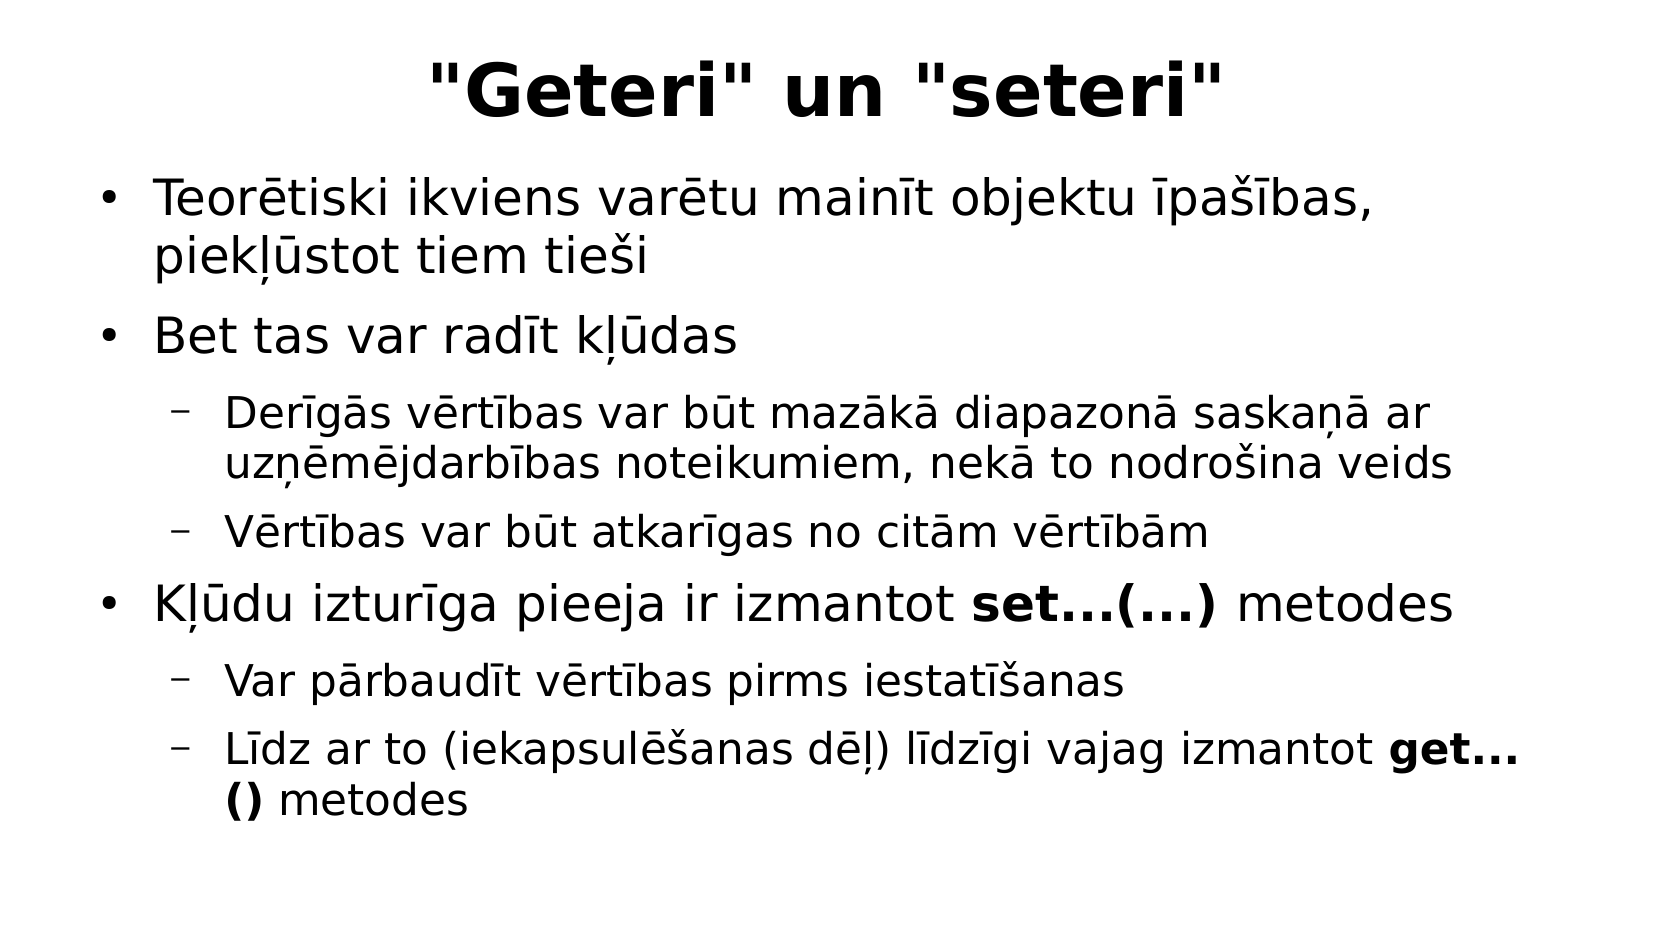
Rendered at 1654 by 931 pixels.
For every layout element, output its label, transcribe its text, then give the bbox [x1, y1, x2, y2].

title "Geteri" un "seteri" [82, 37, 1571, 147]
list Teorētiski ikviens varētu mainīt objektu īpašības, piekļūstot tiem tieši Bet tas var radīt kļūdas Derīgās vērtības var būt mazākā diapazonā saskaņā ar uzņēmējdarbības noteikumiem, nekā to nodrošina veids Vērtības var būt atkarīgas no citām vērtībām Kļūdu izturīga pieeja ir izmantot set...(...) metodes Var pārbaudīt vērtības pirms iestatīšanas Līdz ar to (iekapsulēšanas dēļ) līdzīgi vajag izmantot get...() metodes [82, 168, 1538, 889]
